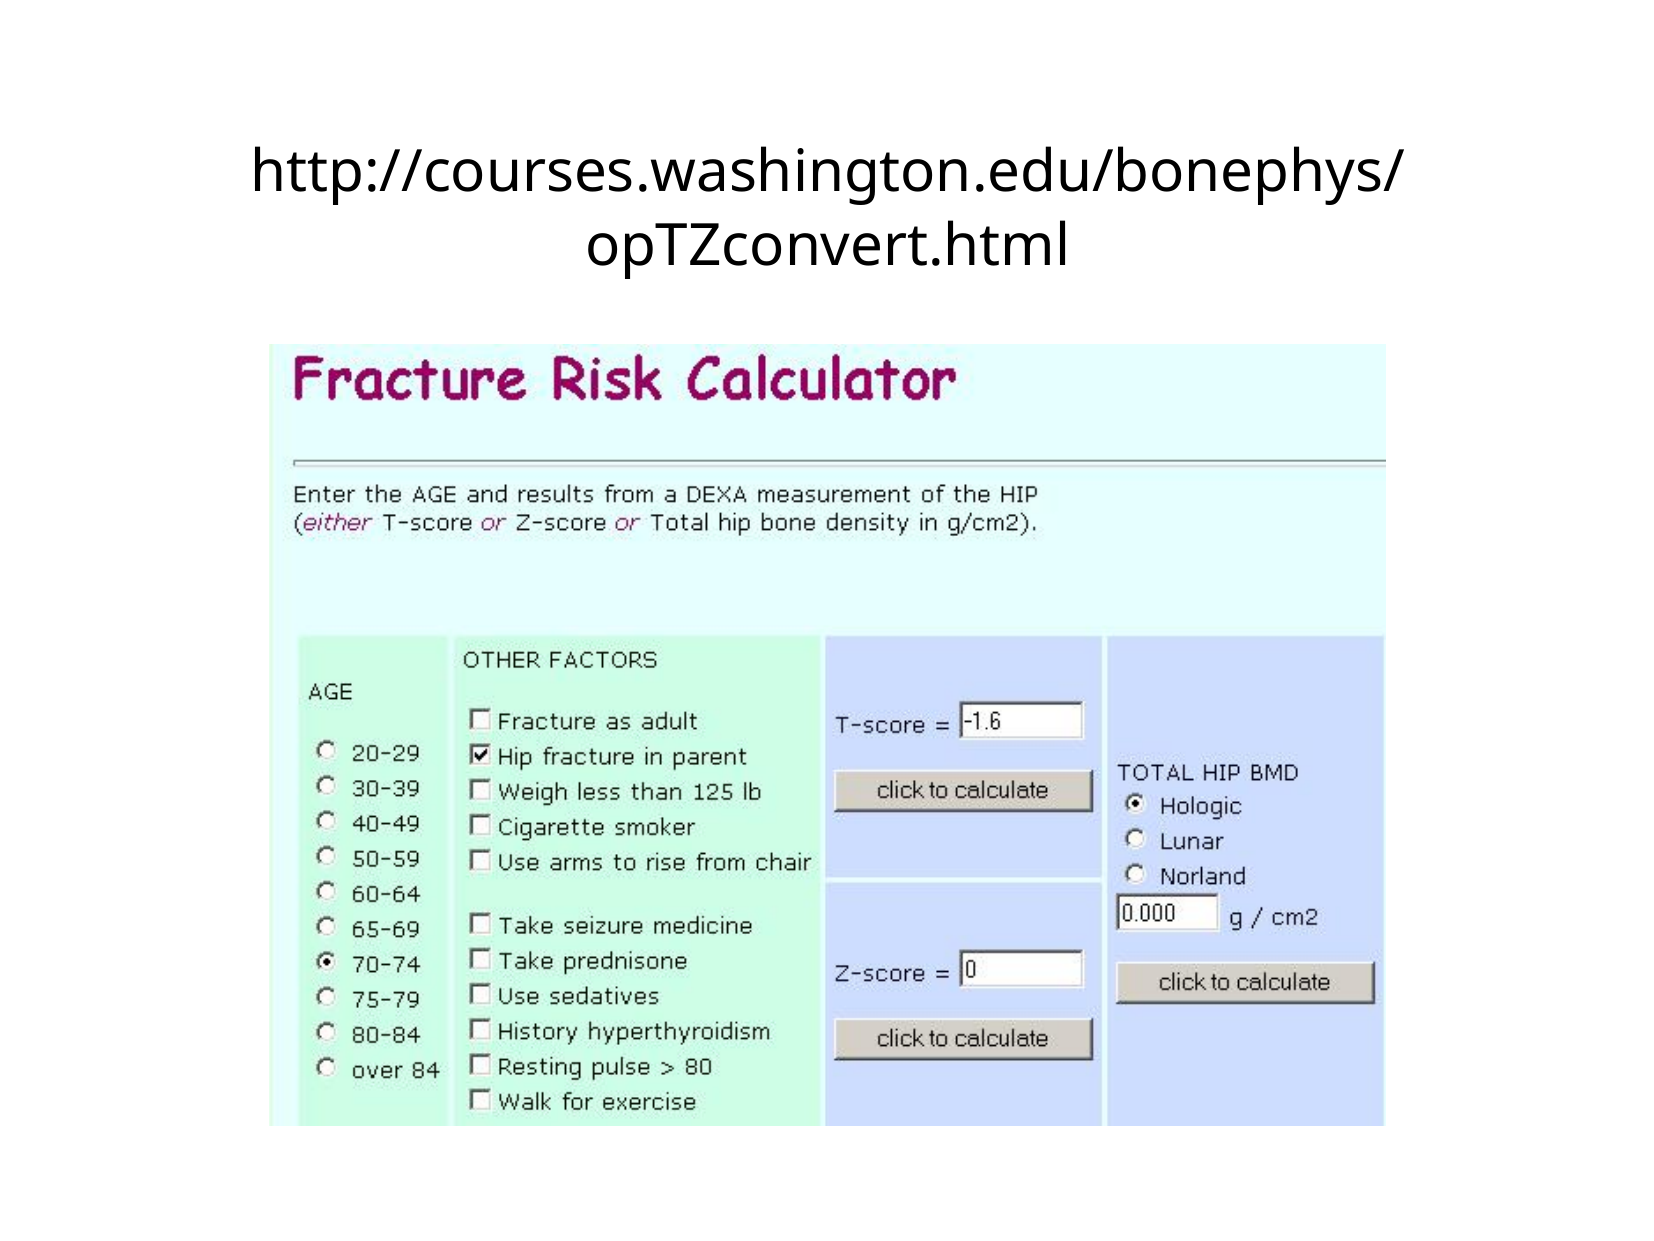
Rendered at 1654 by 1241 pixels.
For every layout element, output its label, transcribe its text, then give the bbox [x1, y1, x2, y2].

title http://courses.washington.edu/bonephys/opTZconvert.html [121, 141, 1534, 272]
chart [269, 344, 1386, 1126]
